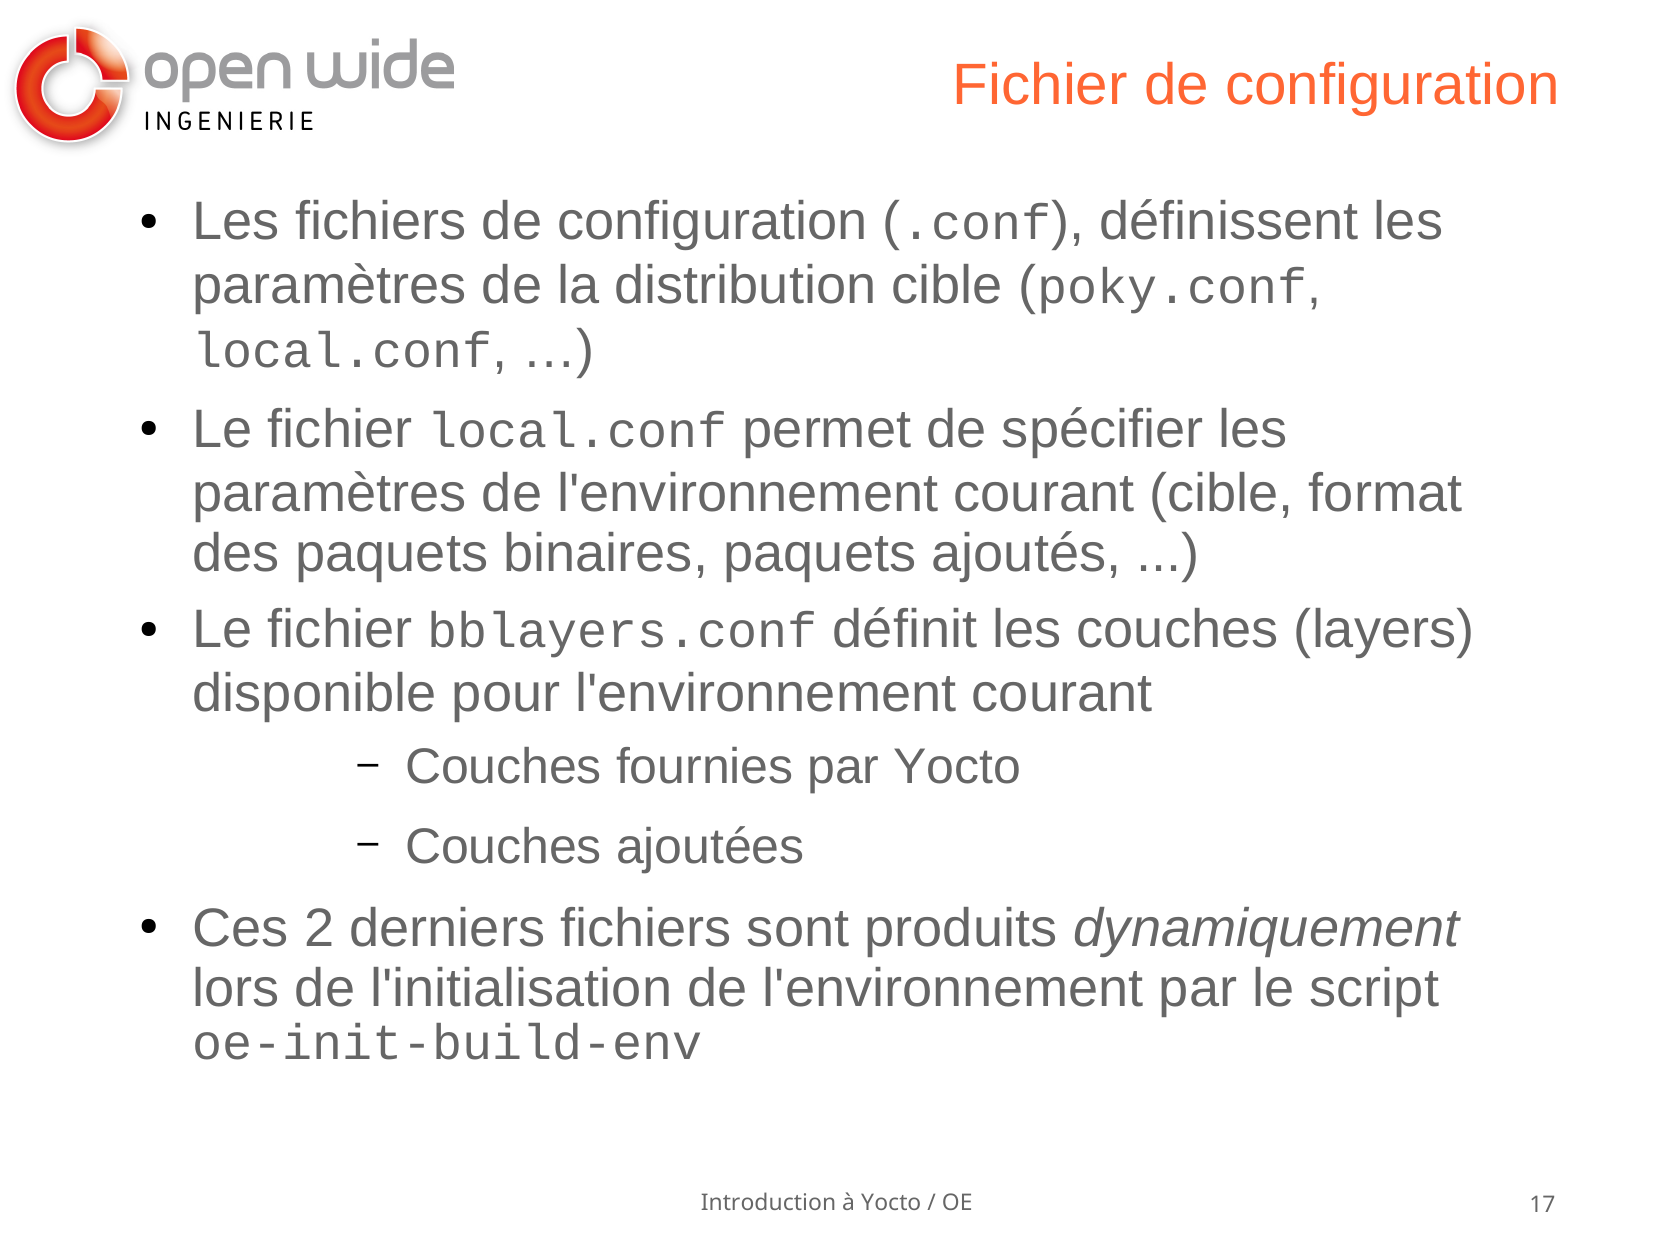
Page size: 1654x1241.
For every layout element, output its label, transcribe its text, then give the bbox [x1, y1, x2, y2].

list Les fichiers de configuration (.conf), définissent les paramètres de la distribution cible (poky.conf, local.conf, …) Le fichier local.conf permet de spécifier les paramètres de l'environnement courant (cible, format des paquets binaires, paquets ajoutés, ...) Le fichier bblayers.conf définit les couches (layers) disponible pour l'environnement courant Couches fournies par Yocto Couches ajoutées Ces 2 derniers fichiers sont produits dynamiquement lors de l'initialisation de l'environnement par le script oe-init-build-env [121, 190, 1534, 1080]
picture [0, 0, 454, 161]
title Fichier de configuration [602, 12, 1561, 157]
